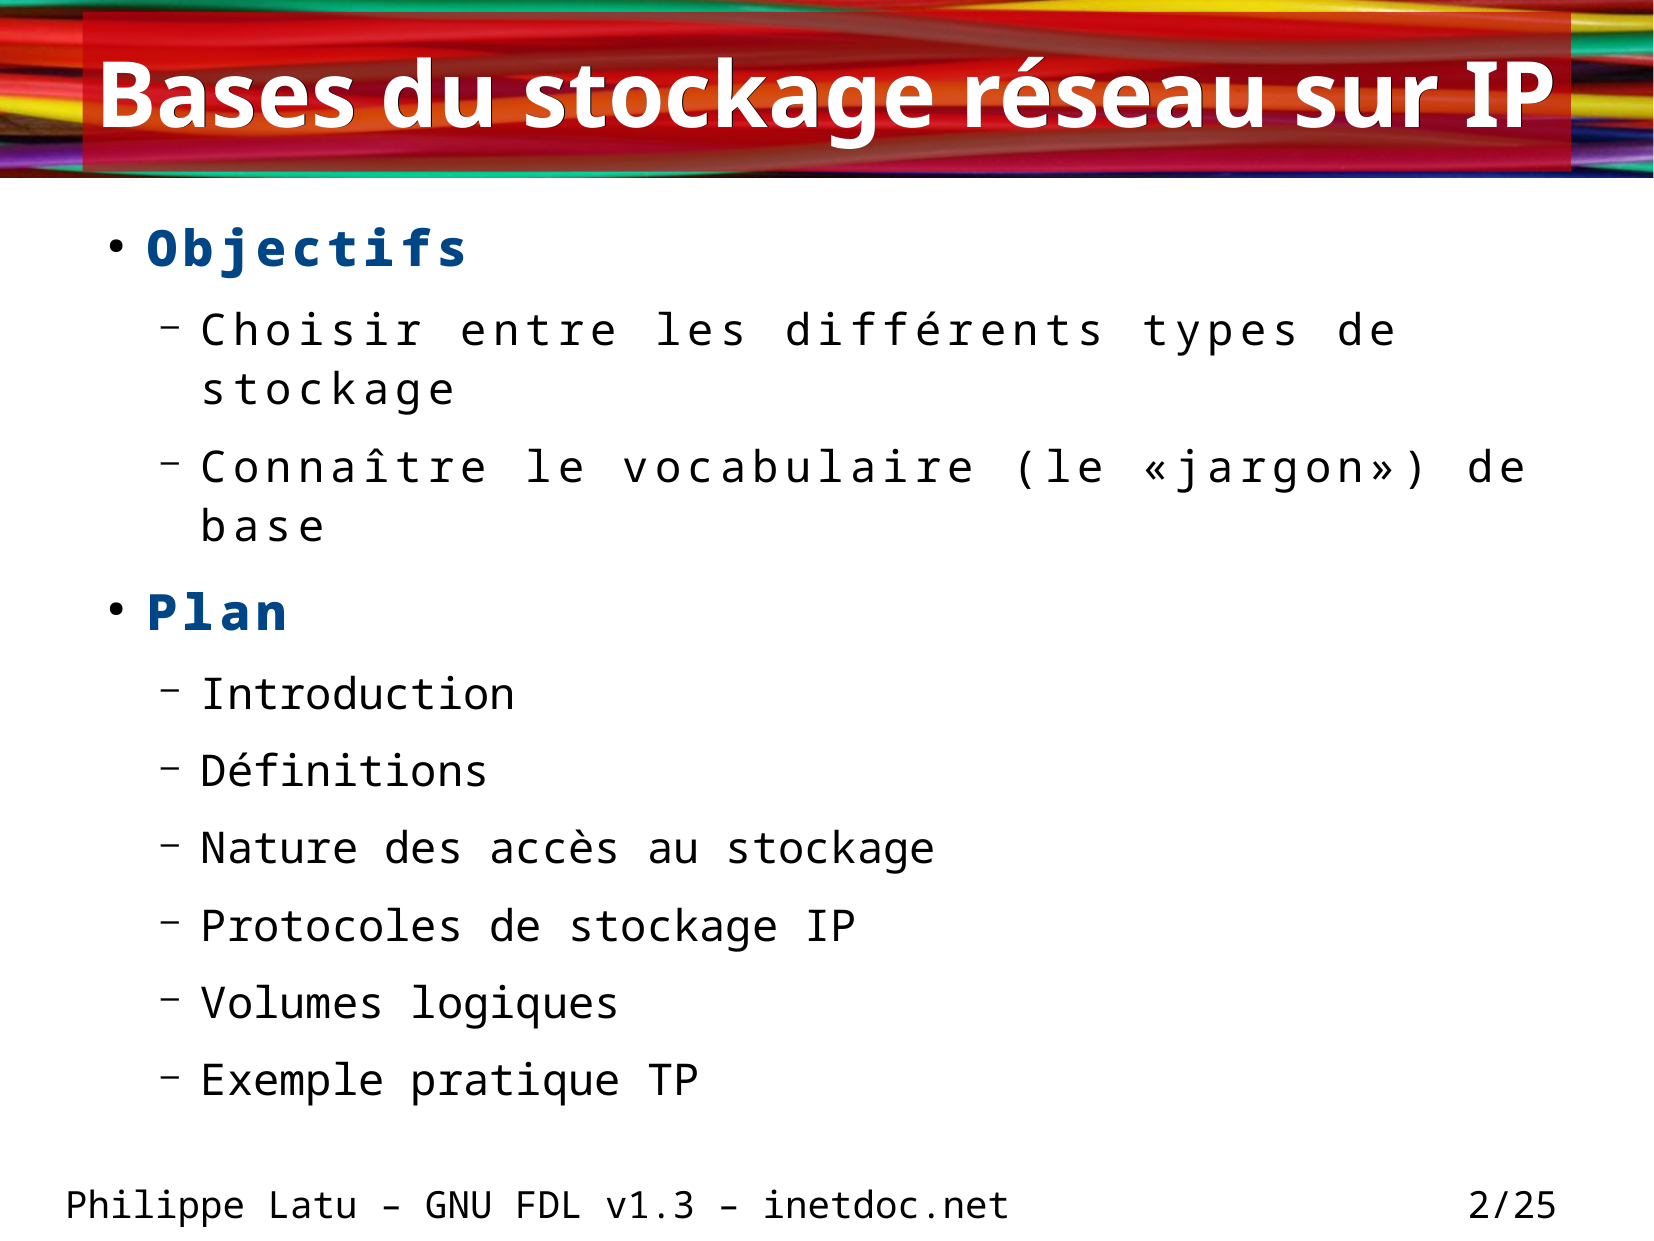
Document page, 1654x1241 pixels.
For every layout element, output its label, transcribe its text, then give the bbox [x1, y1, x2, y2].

list Objectifs Choisir entre les différents types de stockage Connaître le vocabulaire (le «jargon») de base Plan Introduction Définitions Nature des accès au stockage Protocoles de stockage IP Volumes logiques Exemple pratique TP [94, 212, 1571, 1111]
text_box Philippe Latu – GNU FDL v1.3 – inetdoc.net <numéro>/25 [59, 1133, 1595, 1237]
picture [0, 0, 1654, 178]
title Bases du stockage réseau sur IP [82, 11, 1571, 172]
